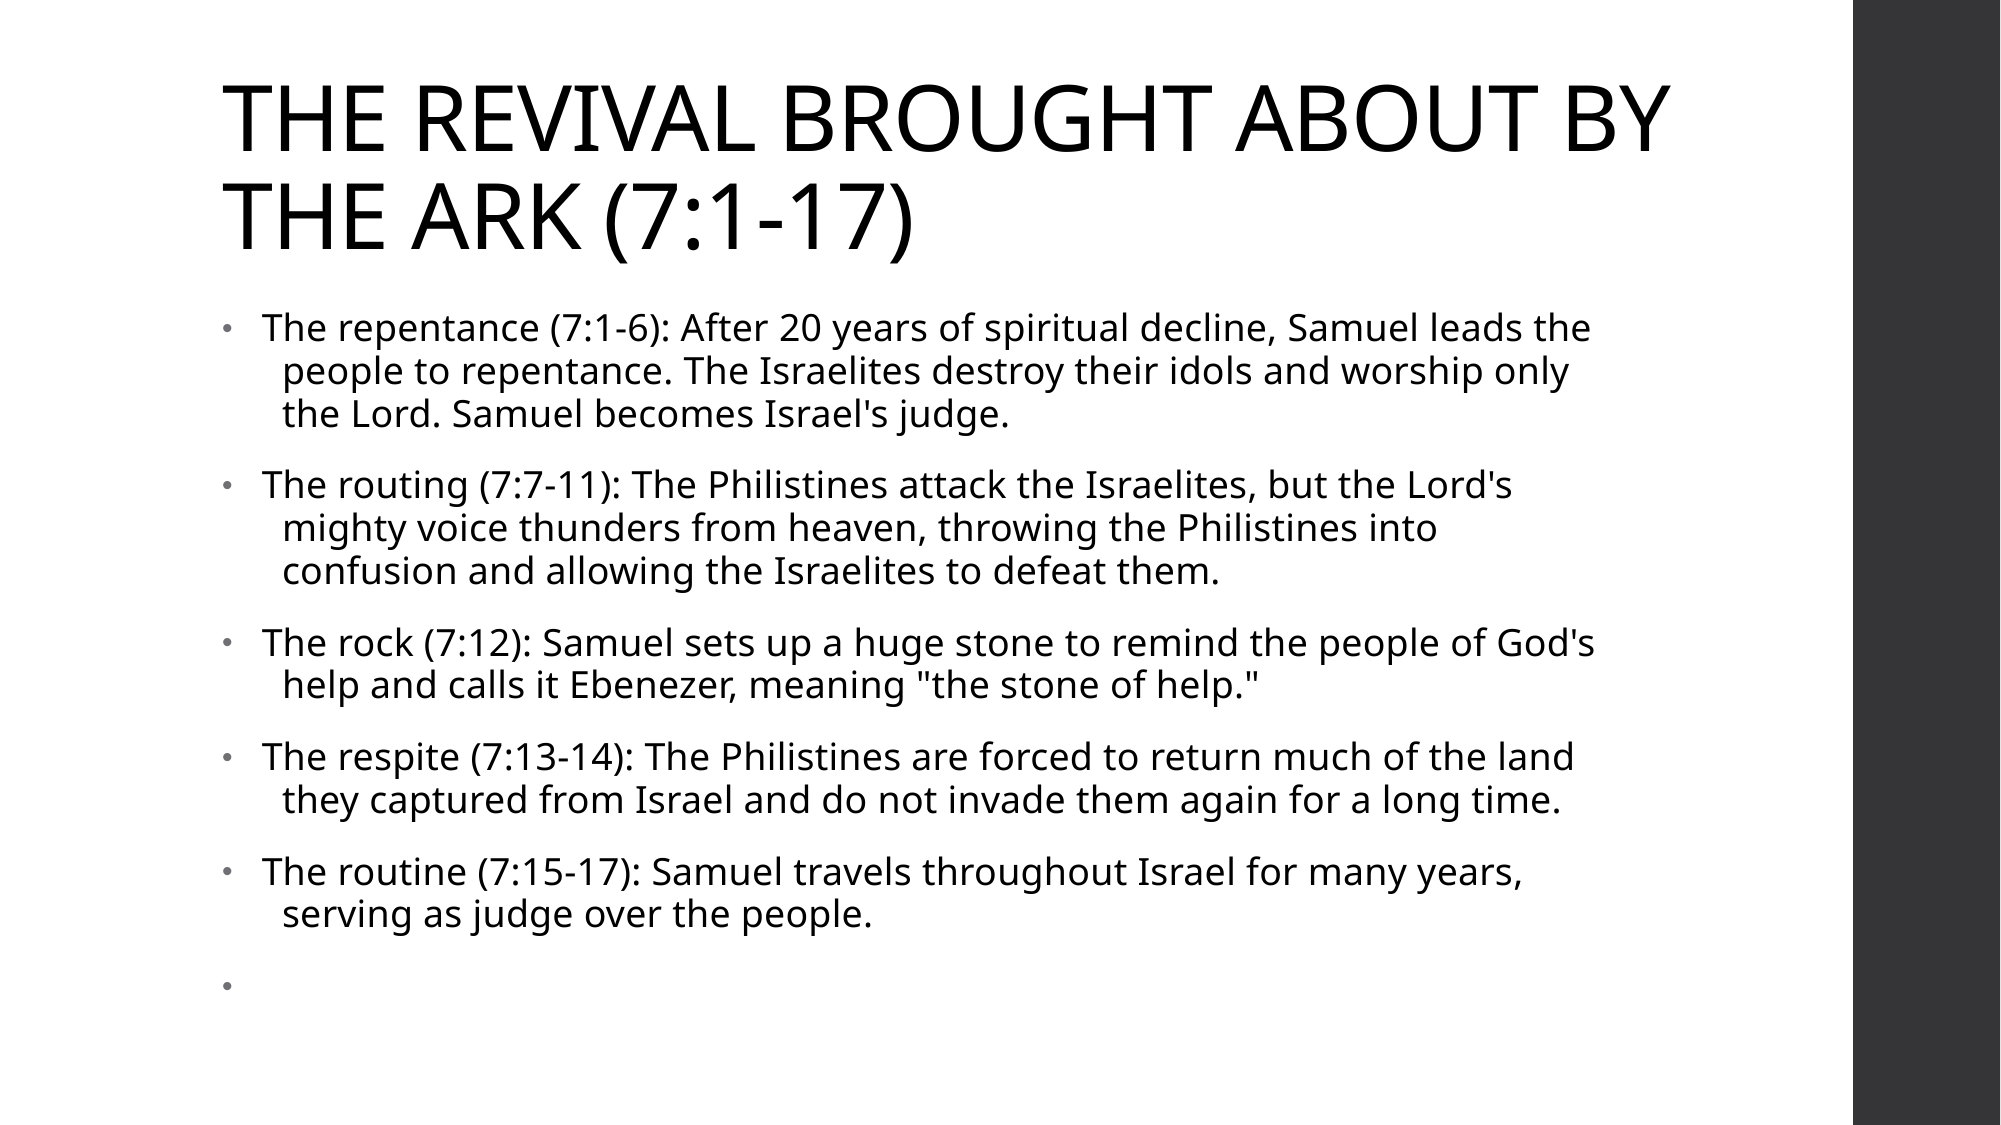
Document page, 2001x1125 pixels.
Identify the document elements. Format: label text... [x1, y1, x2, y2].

title THE REVIVAL BROUGHT ABOUT BY THE ARK (7:1-17) [206, 60, 1797, 278]
list The repentance (7:1-6): After 20 years of spiritual decline, Samuel leads the people to repentance. The Israelites destroy their idols and worship only the Lord. Samuel becomes Israel's judge. The routing (7:7-11): The Philistines attack the Israelites, but the Lord's mighty voice thunders from heaven, throwing the Philistines into confusion and allowing the Israelites to defeat them. The rock (7:12): Samuel sets up a huge stone to remind the people of God's help and calls it Ebenezer, meaning "the stone of help." The respite (7:13-14): The Philistines are forced to return much of the land they captured from Israel and do not invade them again for a long time. The routine (7:15-17): Samuel travels throughout Israel for many years, serving as judge over the people. [206, 299, 1617, 1014]
